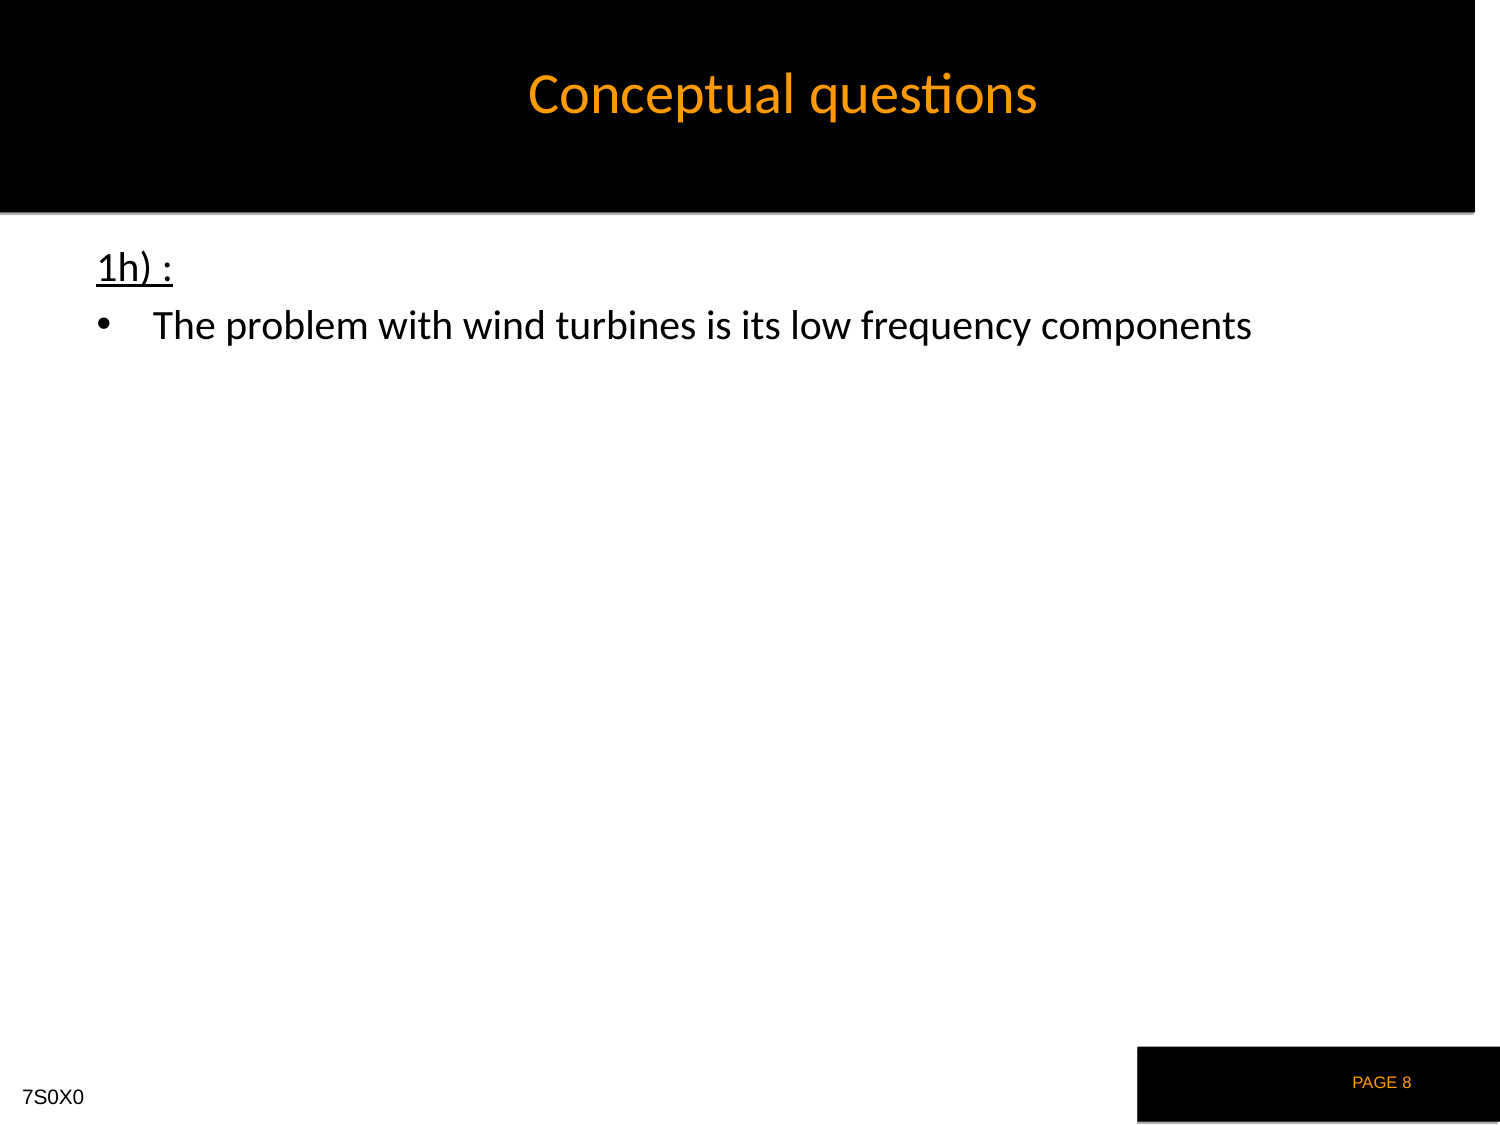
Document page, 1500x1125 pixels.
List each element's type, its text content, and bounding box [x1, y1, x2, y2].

text_box Conceptual questions [125, 48, 1442, 200]
text_box [0, 0, 1475, 213]
text_box PAGE 8 [1352, 1066, 1453, 1098]
list 1h) : The problem with wind turbines is its low frequency components [81, 232, 1394, 882]
text_box [1137, 1046, 1500, 1122]
text_box 7S0X0 [22, 1080, 613, 1112]
